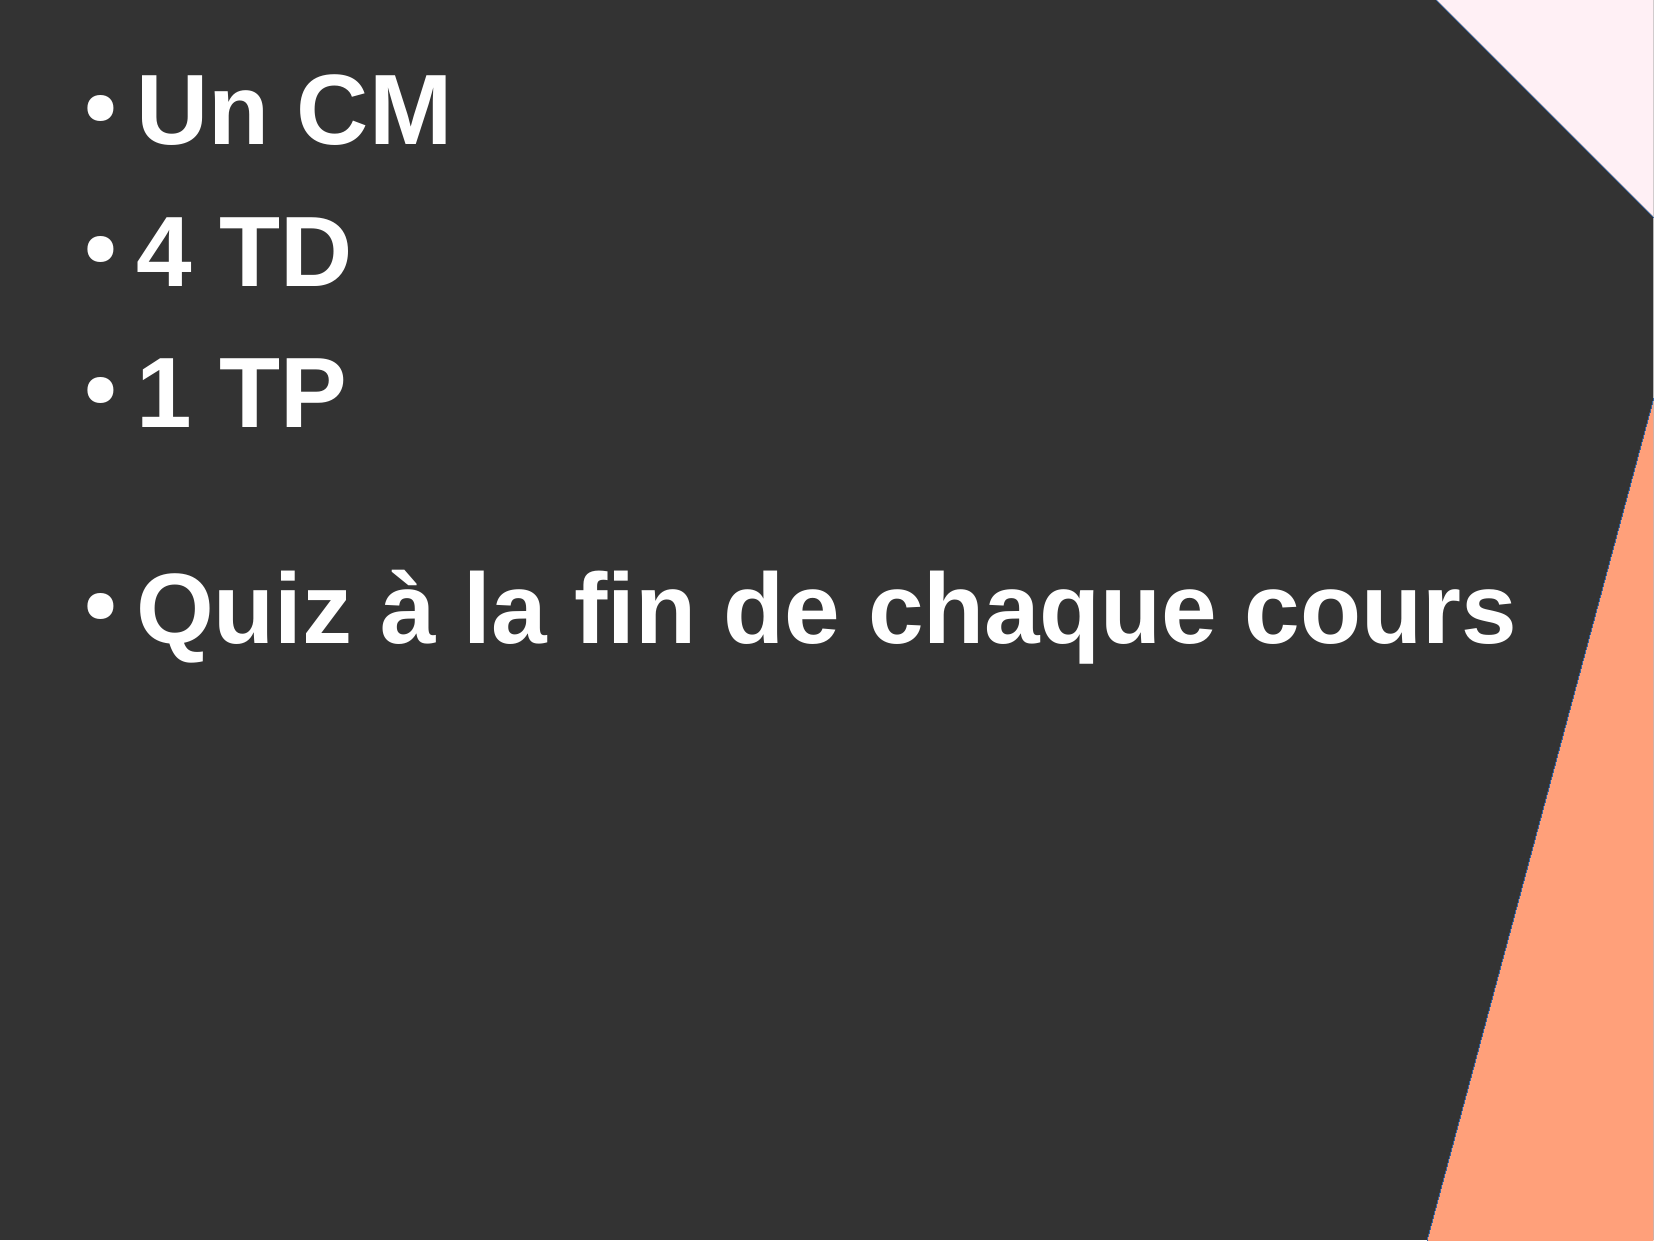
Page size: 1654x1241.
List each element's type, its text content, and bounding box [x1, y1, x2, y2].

text_box [1436, 0, 1654, 218]
list Un CM 4 TD 1 TP Quiz à la fin de chaque cours [65, 54, 1554, 774]
text_box [1426, 397, 1654, 1241]
